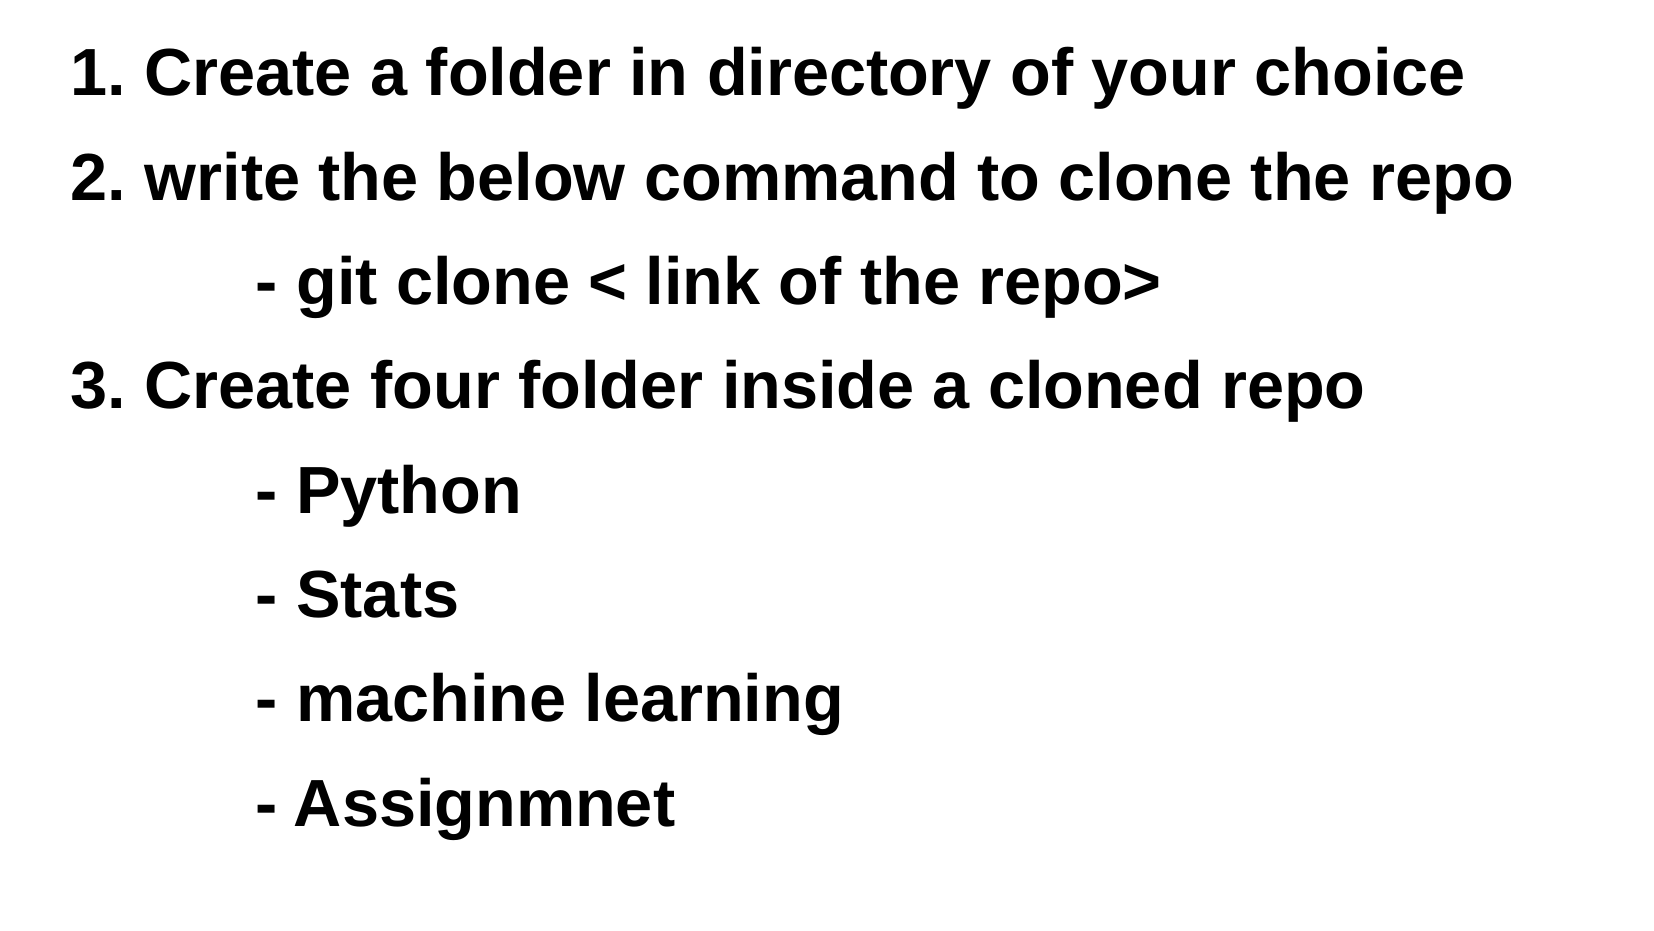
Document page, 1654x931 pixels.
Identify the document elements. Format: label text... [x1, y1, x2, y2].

list 1. Create a folder in directory of your choice 2. write the below command to clone the repo - git clone < link of the repo> 3. Create four folder inside a cloned repo - Python - Stats - machine learning - Assignmnet [0, 35, 1619, 931]
